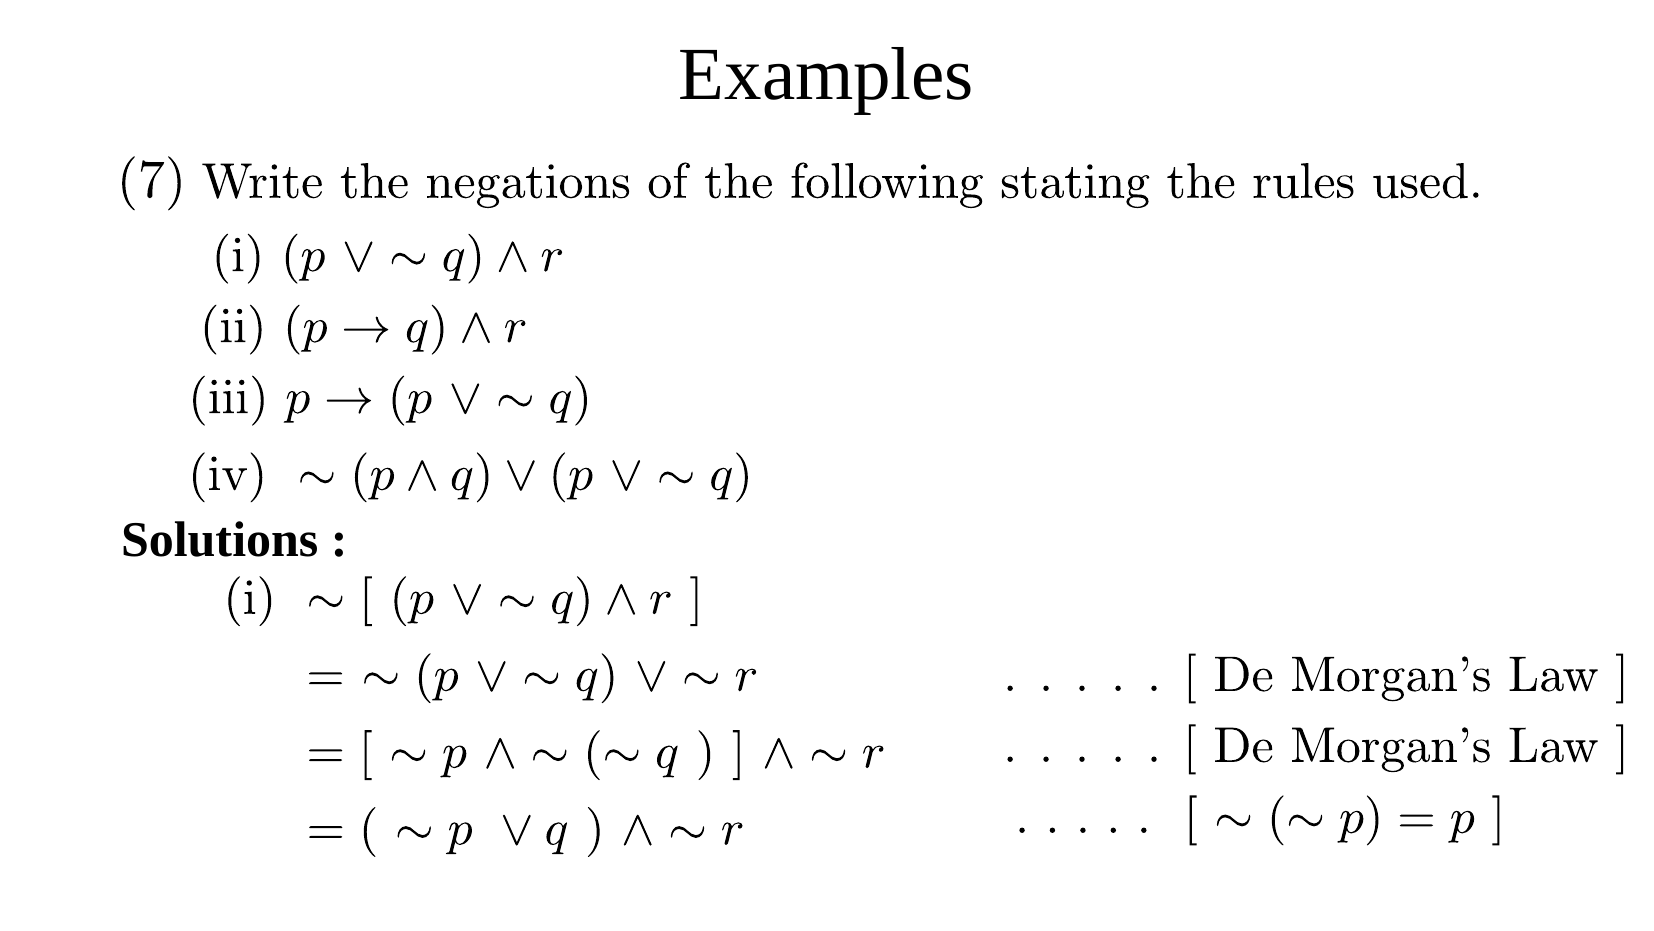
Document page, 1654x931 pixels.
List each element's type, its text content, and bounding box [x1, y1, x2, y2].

subtitle Solutions : [47, 129, 1632, 904]
text_box [202, 304, 526, 355]
text_box [225, 576, 698, 627]
text_box [308, 653, 757, 704]
text_box [308, 730, 884, 781]
text_box [214, 233, 563, 284]
text_box [308, 807, 743, 857]
text_box [190, 375, 587, 426]
text_box [1005, 724, 1624, 775]
text_box [119, 156, 181, 211]
text_box [202, 162, 1479, 209]
title Examples [82, 23, 1571, 125]
text_box [190, 452, 748, 503]
text_box [1017, 795, 1500, 846]
text_box [1005, 653, 1624, 704]
